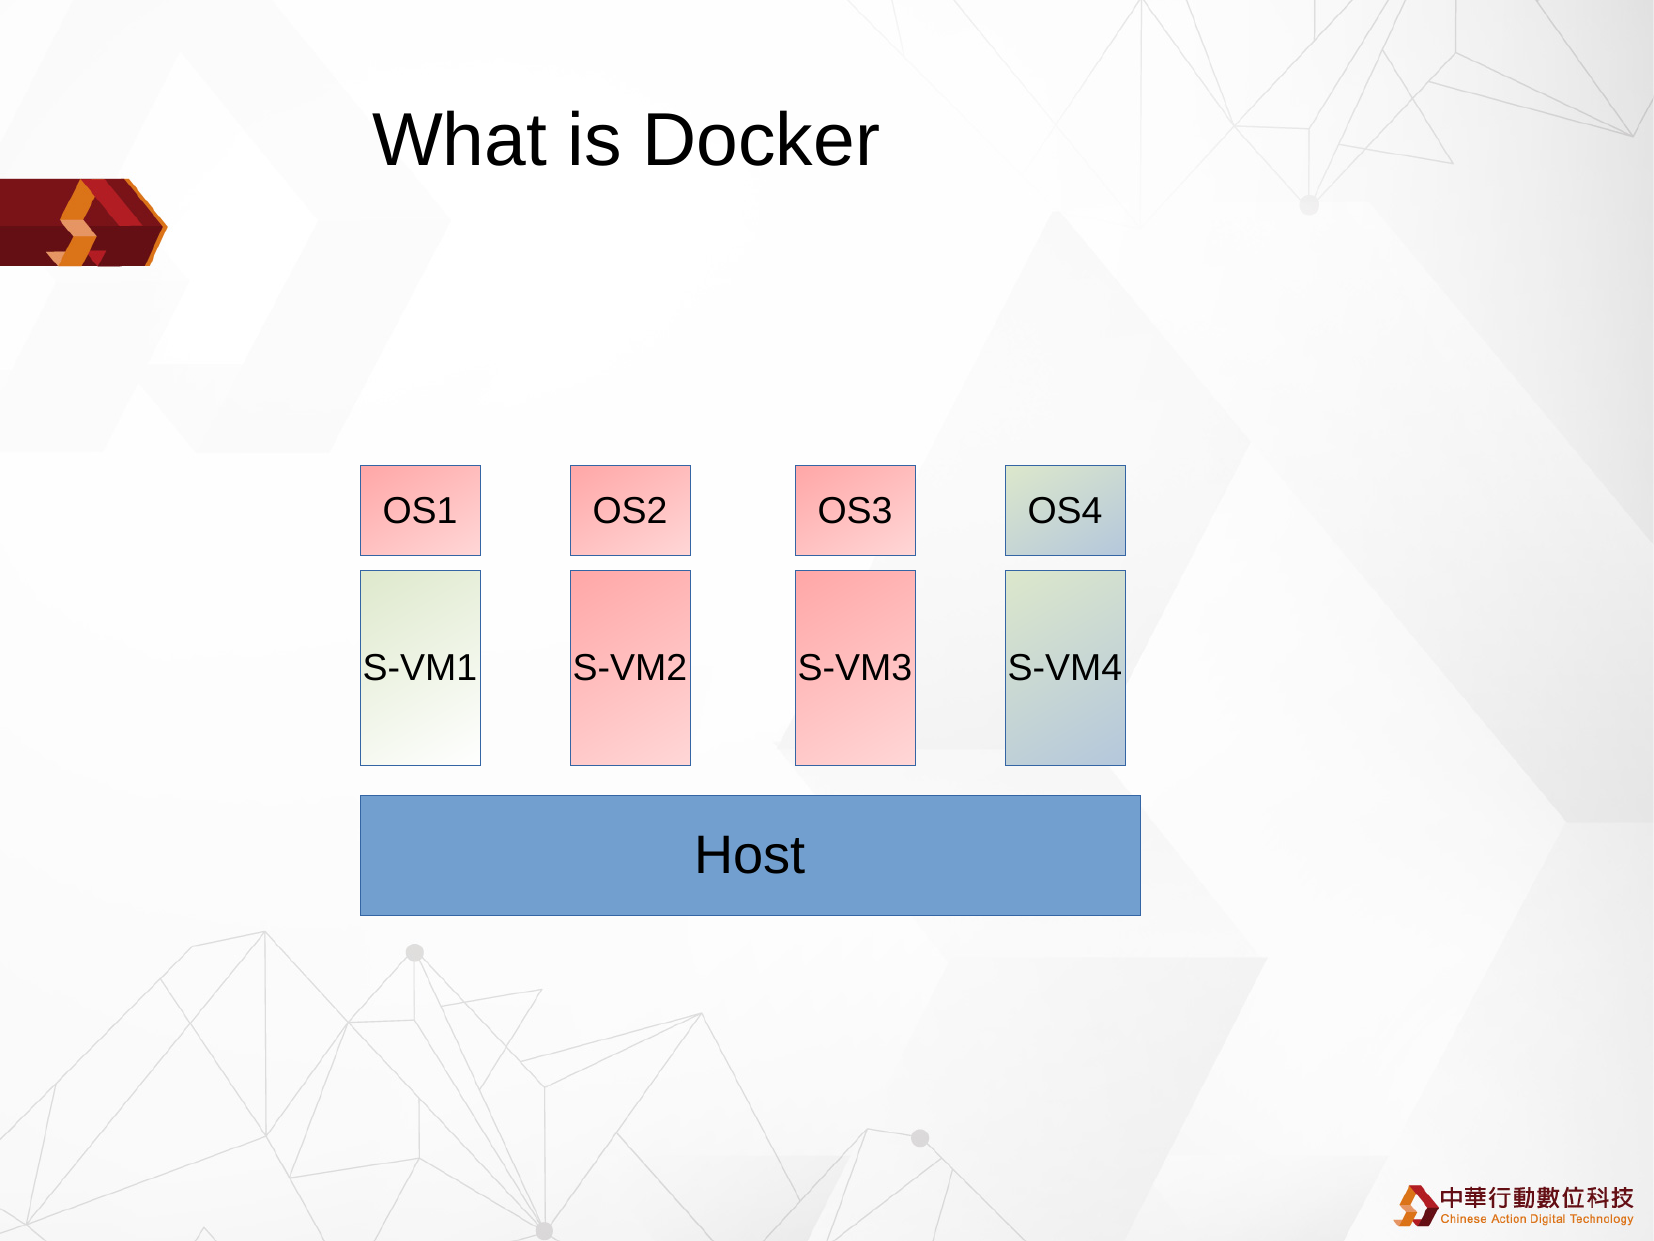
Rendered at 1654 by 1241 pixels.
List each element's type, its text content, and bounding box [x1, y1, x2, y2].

text_box OS3 [795, 465, 916, 556]
text_box S-VM4 [1005, 570, 1126, 766]
picture [0, 0, 1654, 1241]
title What is Docker [372, 55, 1083, 224]
text_box S-VM1 [360, 570, 481, 766]
text_box OS1 [360, 465, 481, 556]
text_box Host [360, 795, 1141, 916]
text_box S-VM3 [795, 570, 916, 766]
text_box OS2 [570, 465, 691, 556]
text_box OS4 [1005, 465, 1126, 556]
text_box S-VM2 [570, 570, 691, 766]
